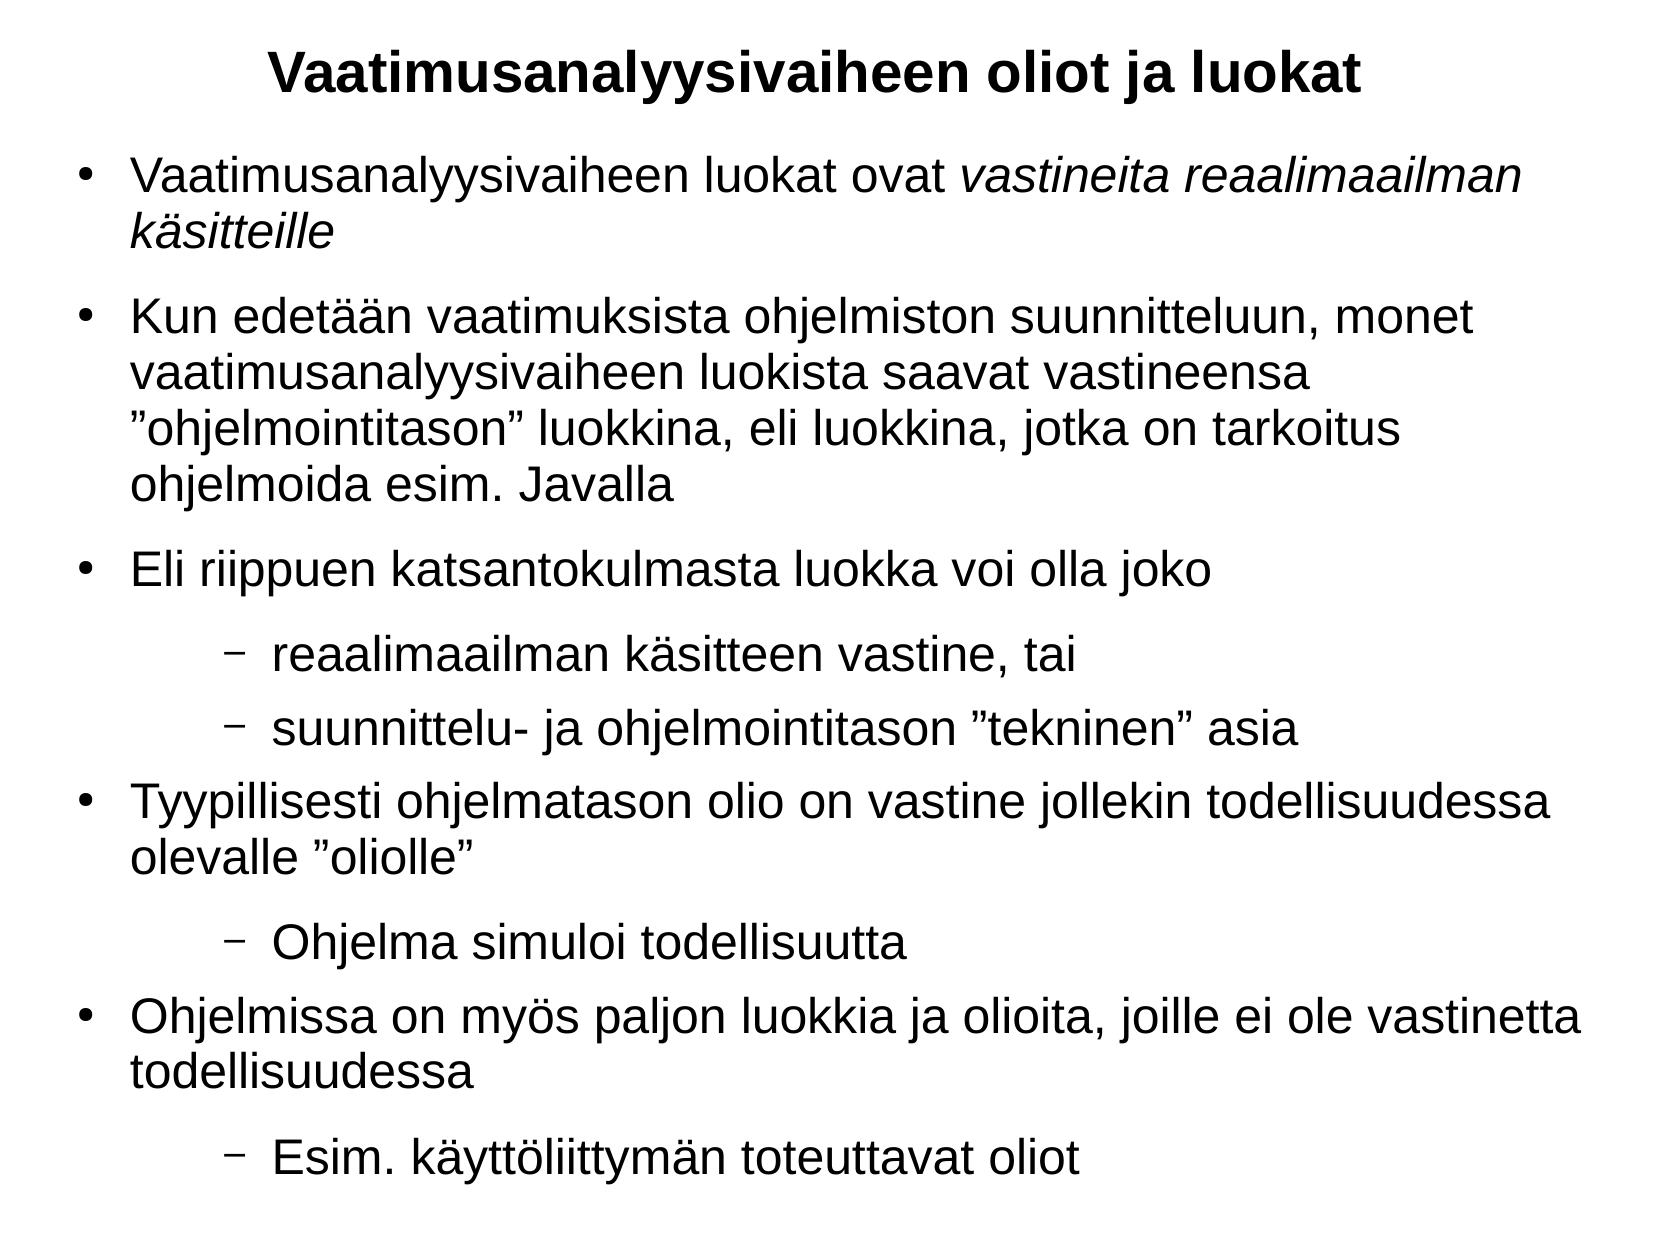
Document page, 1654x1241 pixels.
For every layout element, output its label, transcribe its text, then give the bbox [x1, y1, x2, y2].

list Vaatimusanalyysivaiheen luokat ovat vastineita reaalimaailman käsitteille Kun edetään vaatimuksista ohjelmiston suunnitteluun, monet vaatimusanalyysivaiheen luokista saavat vastineensa ”ohjelmointitason” luokkina, eli luokkina, jotka on tarkoitus ohjelmoida esim. Javalla Eli riippuen katsantokulmasta luokka voi olla joko reaalimaailman käsitteen vastine, tai suunnittelu- ja ohjelmointitason ”tekninen” asia Tyypillisesti ohjelmatason olio on vastine jollekin todellisuudessa olevalle ”oliolle” Ohjelma simuloi todellisuutta Ohjelmissa on myös paljon luokkia ja olioita, joille ei ole vastinetta todellisuudessa Esim. käyttöliittymän toteuttavat oliot [59, 147, 1595, 1241]
title Vaatimusanalyysivaiheen oliot ja luokat [82, 27, 1565, 119]
